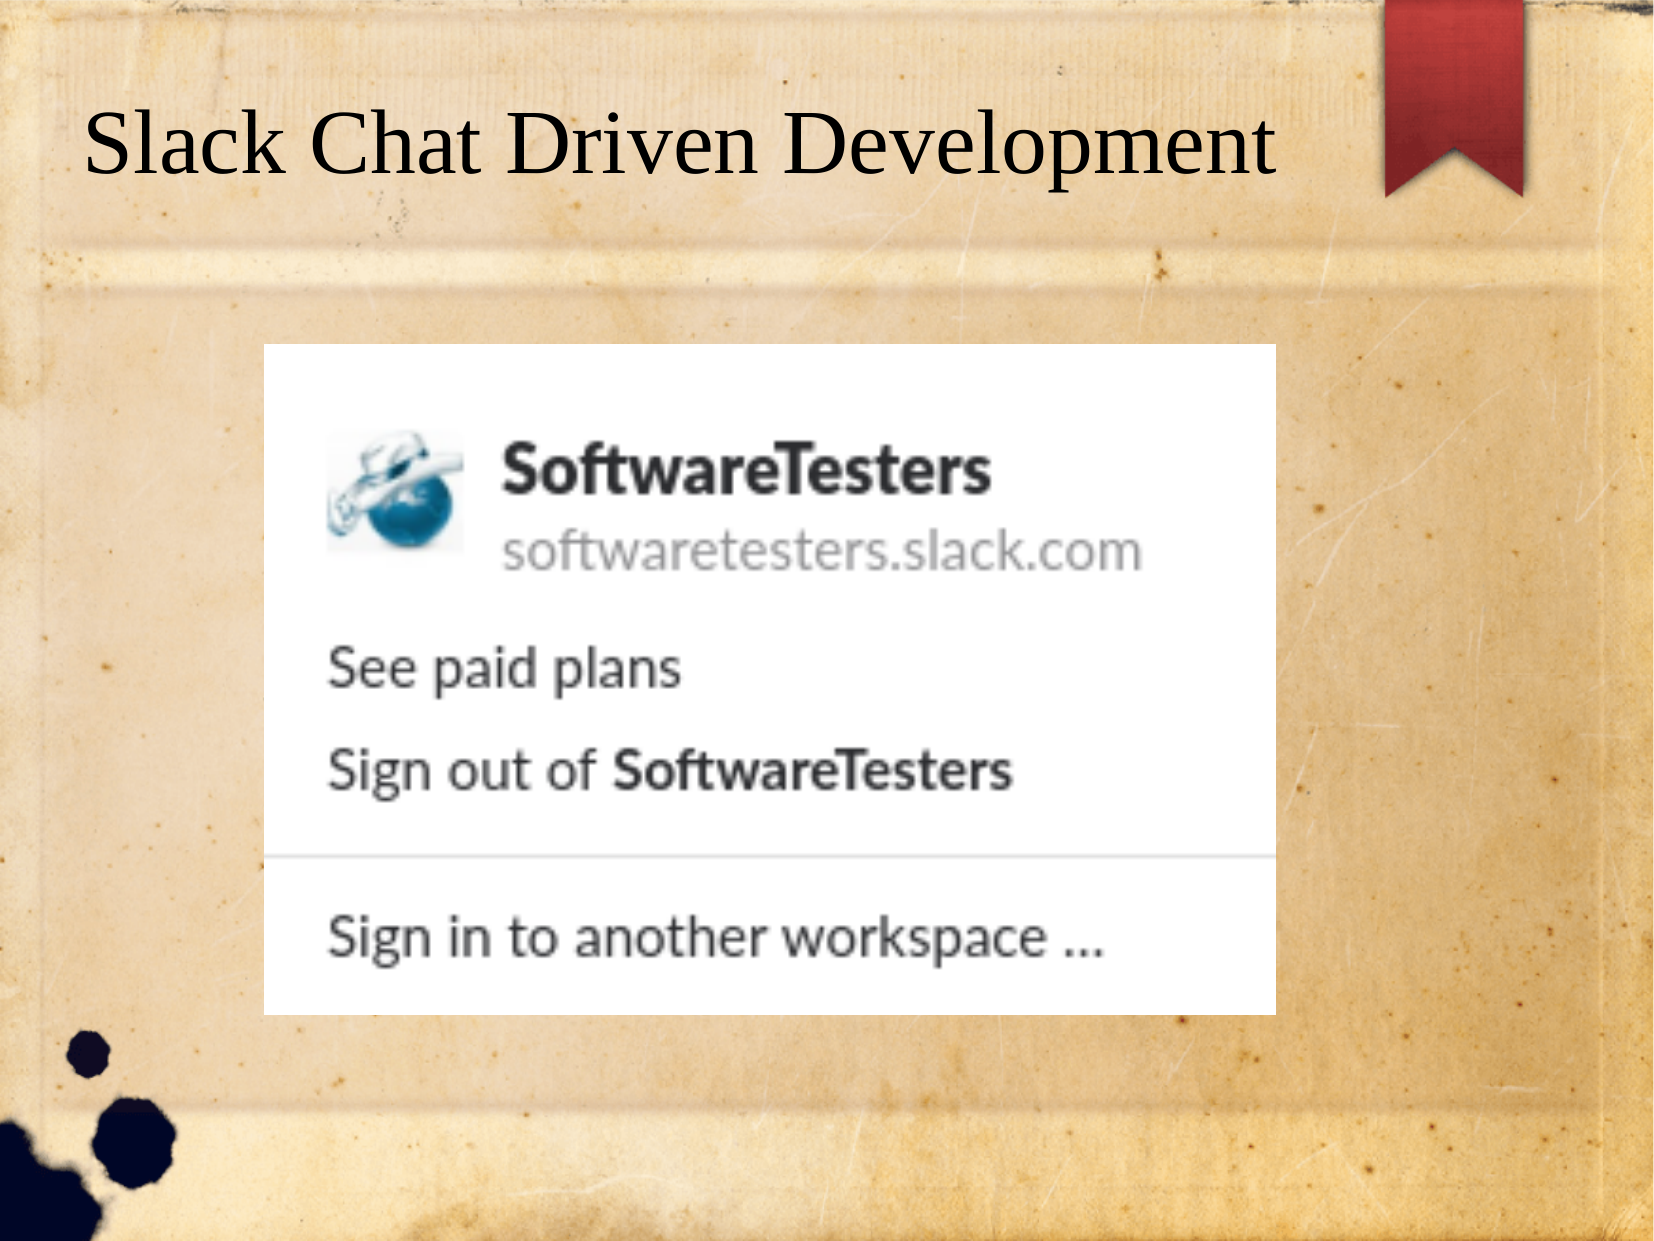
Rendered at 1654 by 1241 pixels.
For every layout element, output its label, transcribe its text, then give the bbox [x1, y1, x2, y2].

title Slack Chat Driven Development [82, 49, 1347, 237]
picture [0, 0, 1654, 1241]
